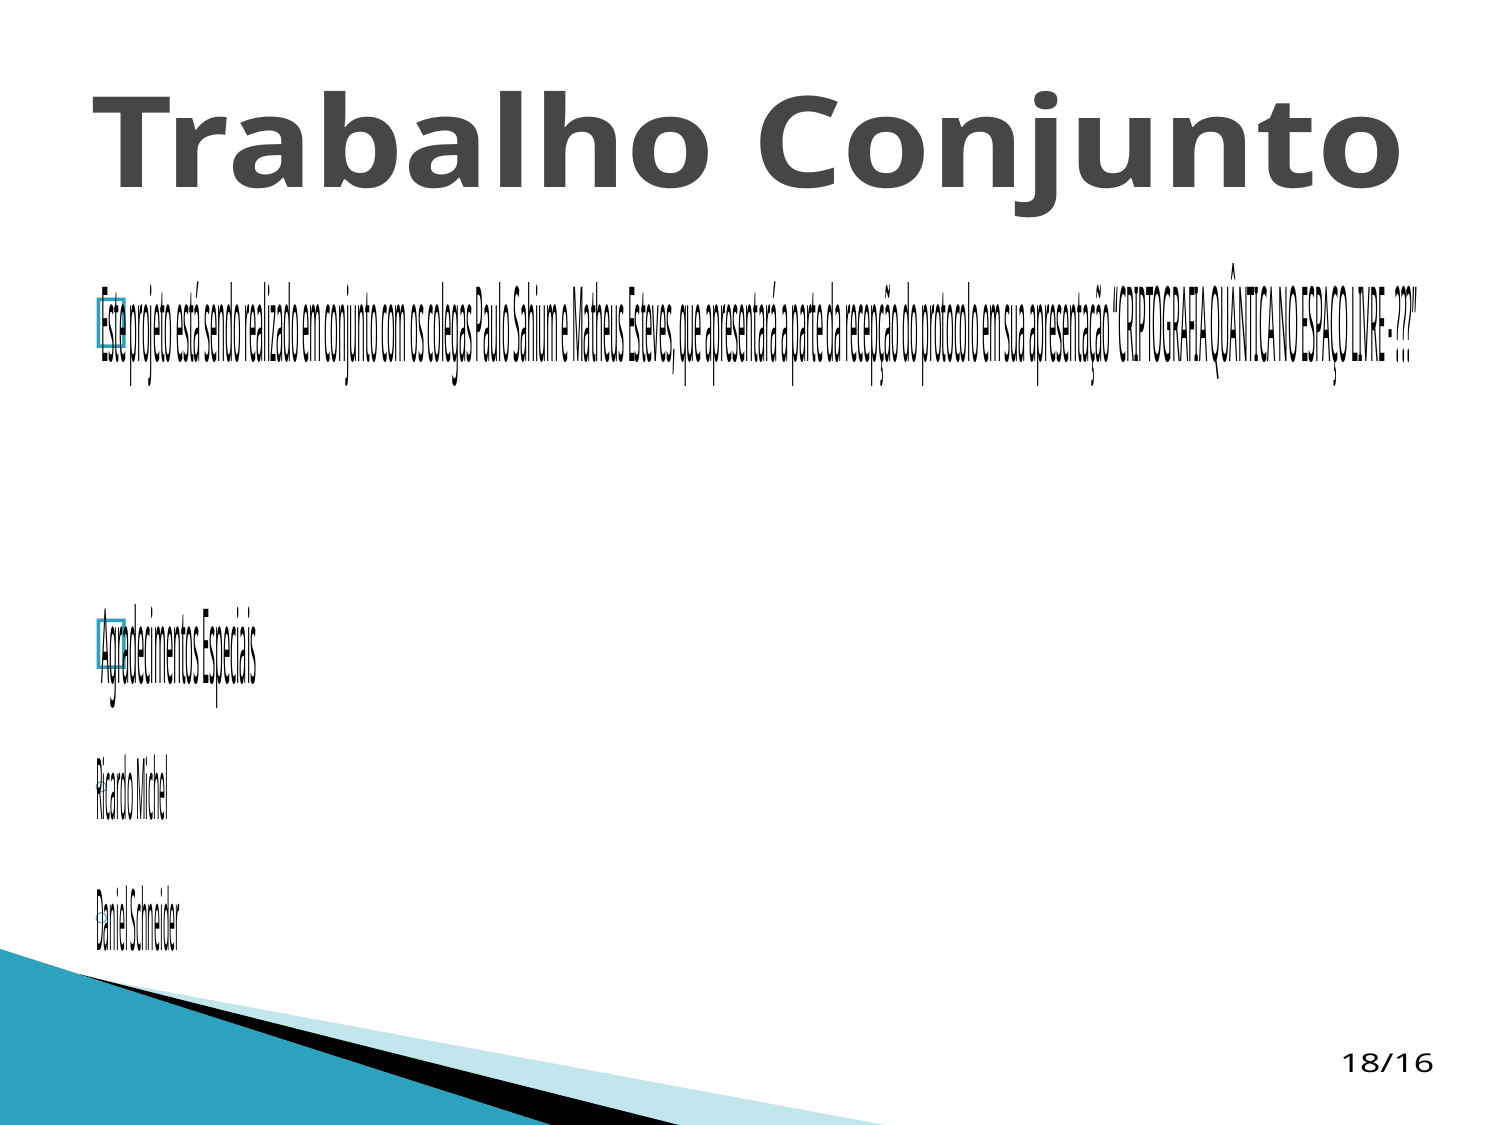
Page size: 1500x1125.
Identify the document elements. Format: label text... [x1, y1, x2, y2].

title Trabalho Conjunto [75, 45, 1426, 233]
text_box 18/16 [1325, 1037, 1451, 1089]
list Este projeto está sendo realizado em conjunto com os colegas Paulo Sahium e Matheus Esteves, que apresentará a parte da recepção do protocolo em sua apresentação “CRIPTOGRAFIA QUÂNTICA NO ESPAÇO LIVRE - ???” Agradecimentos Especiais Ricardo Michel Daniel Schneider [75, 243, 1426, 986]
